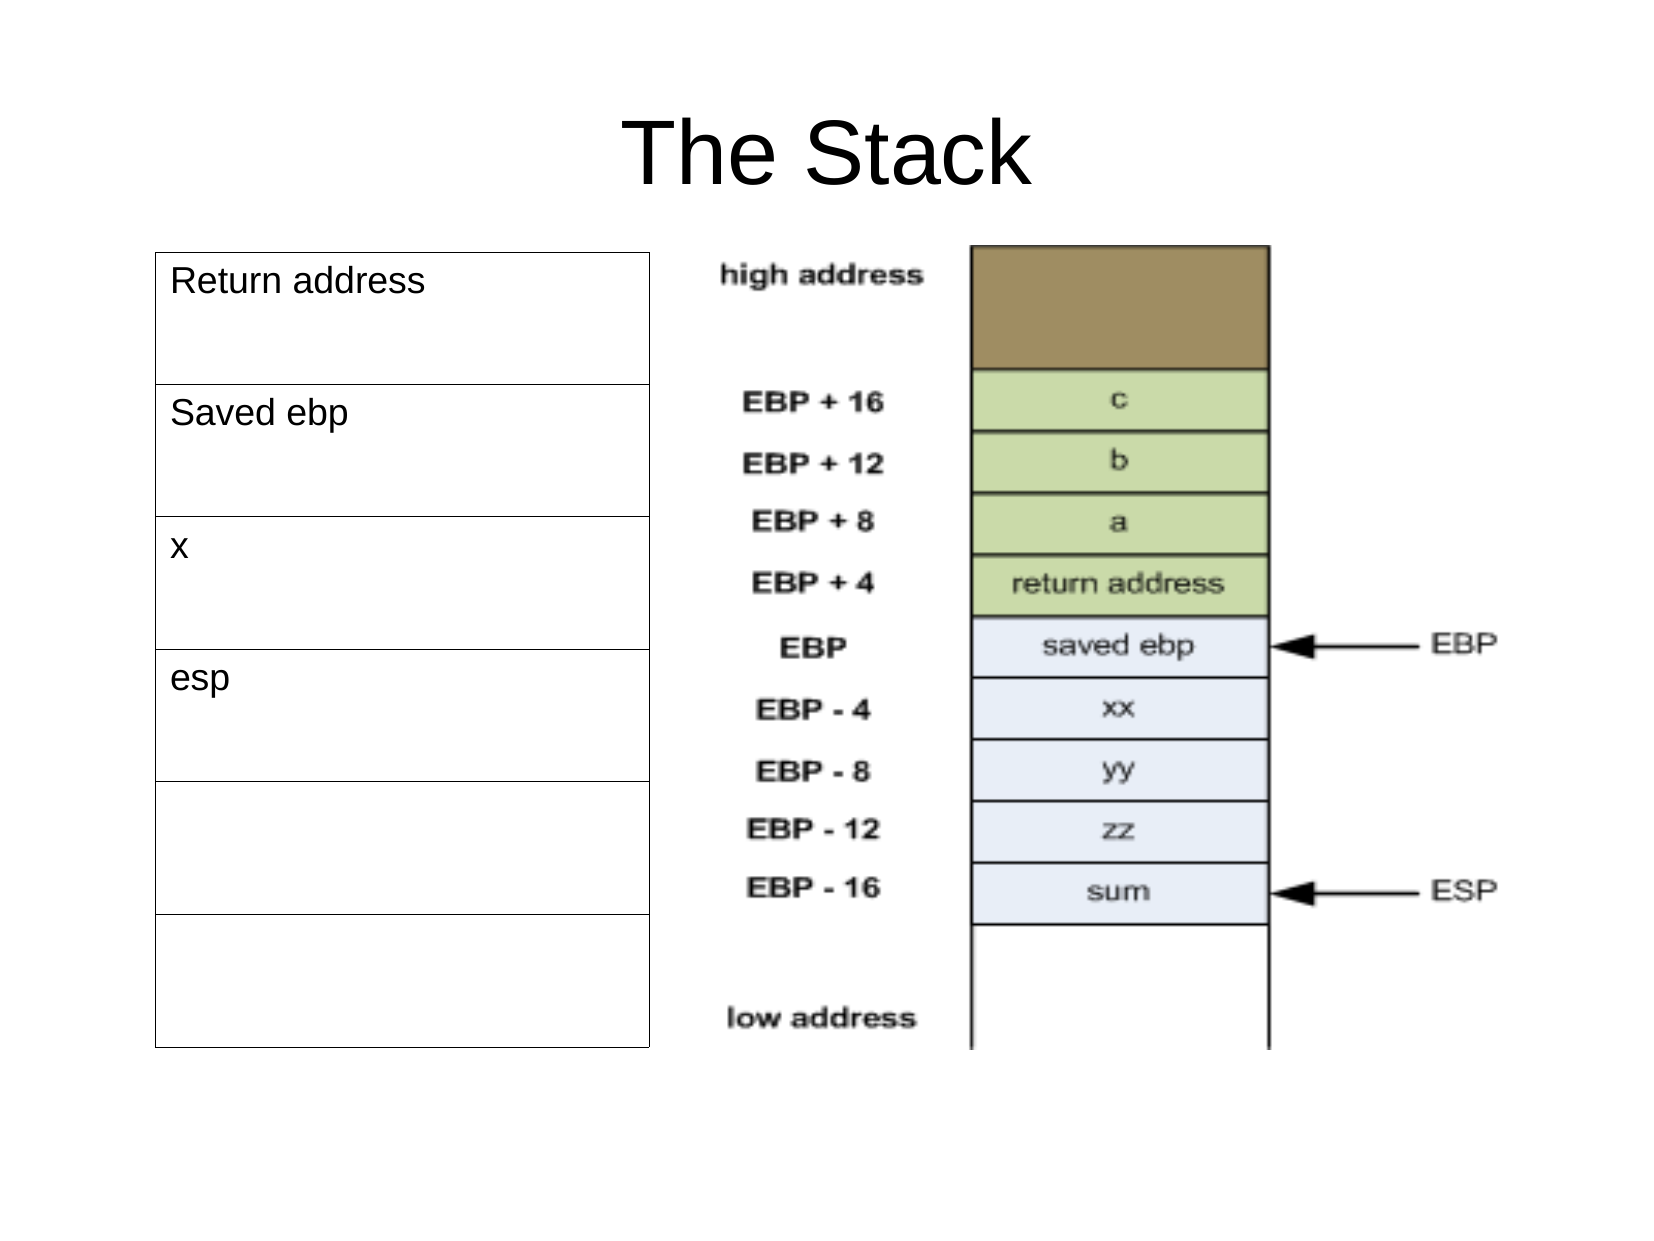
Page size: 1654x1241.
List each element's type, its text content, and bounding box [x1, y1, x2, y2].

table_cell x [156, 517, 649, 649]
picture [720, 245, 1501, 1051]
table_cell [156, 915, 649, 1047]
table_cell Saved ebp [156, 385, 649, 516]
table_cell [156, 782, 649, 914]
table_cell esp [156, 650, 649, 781]
title The Stack [82, 49, 1571, 257]
table_header Return address [156, 253, 649, 384]
